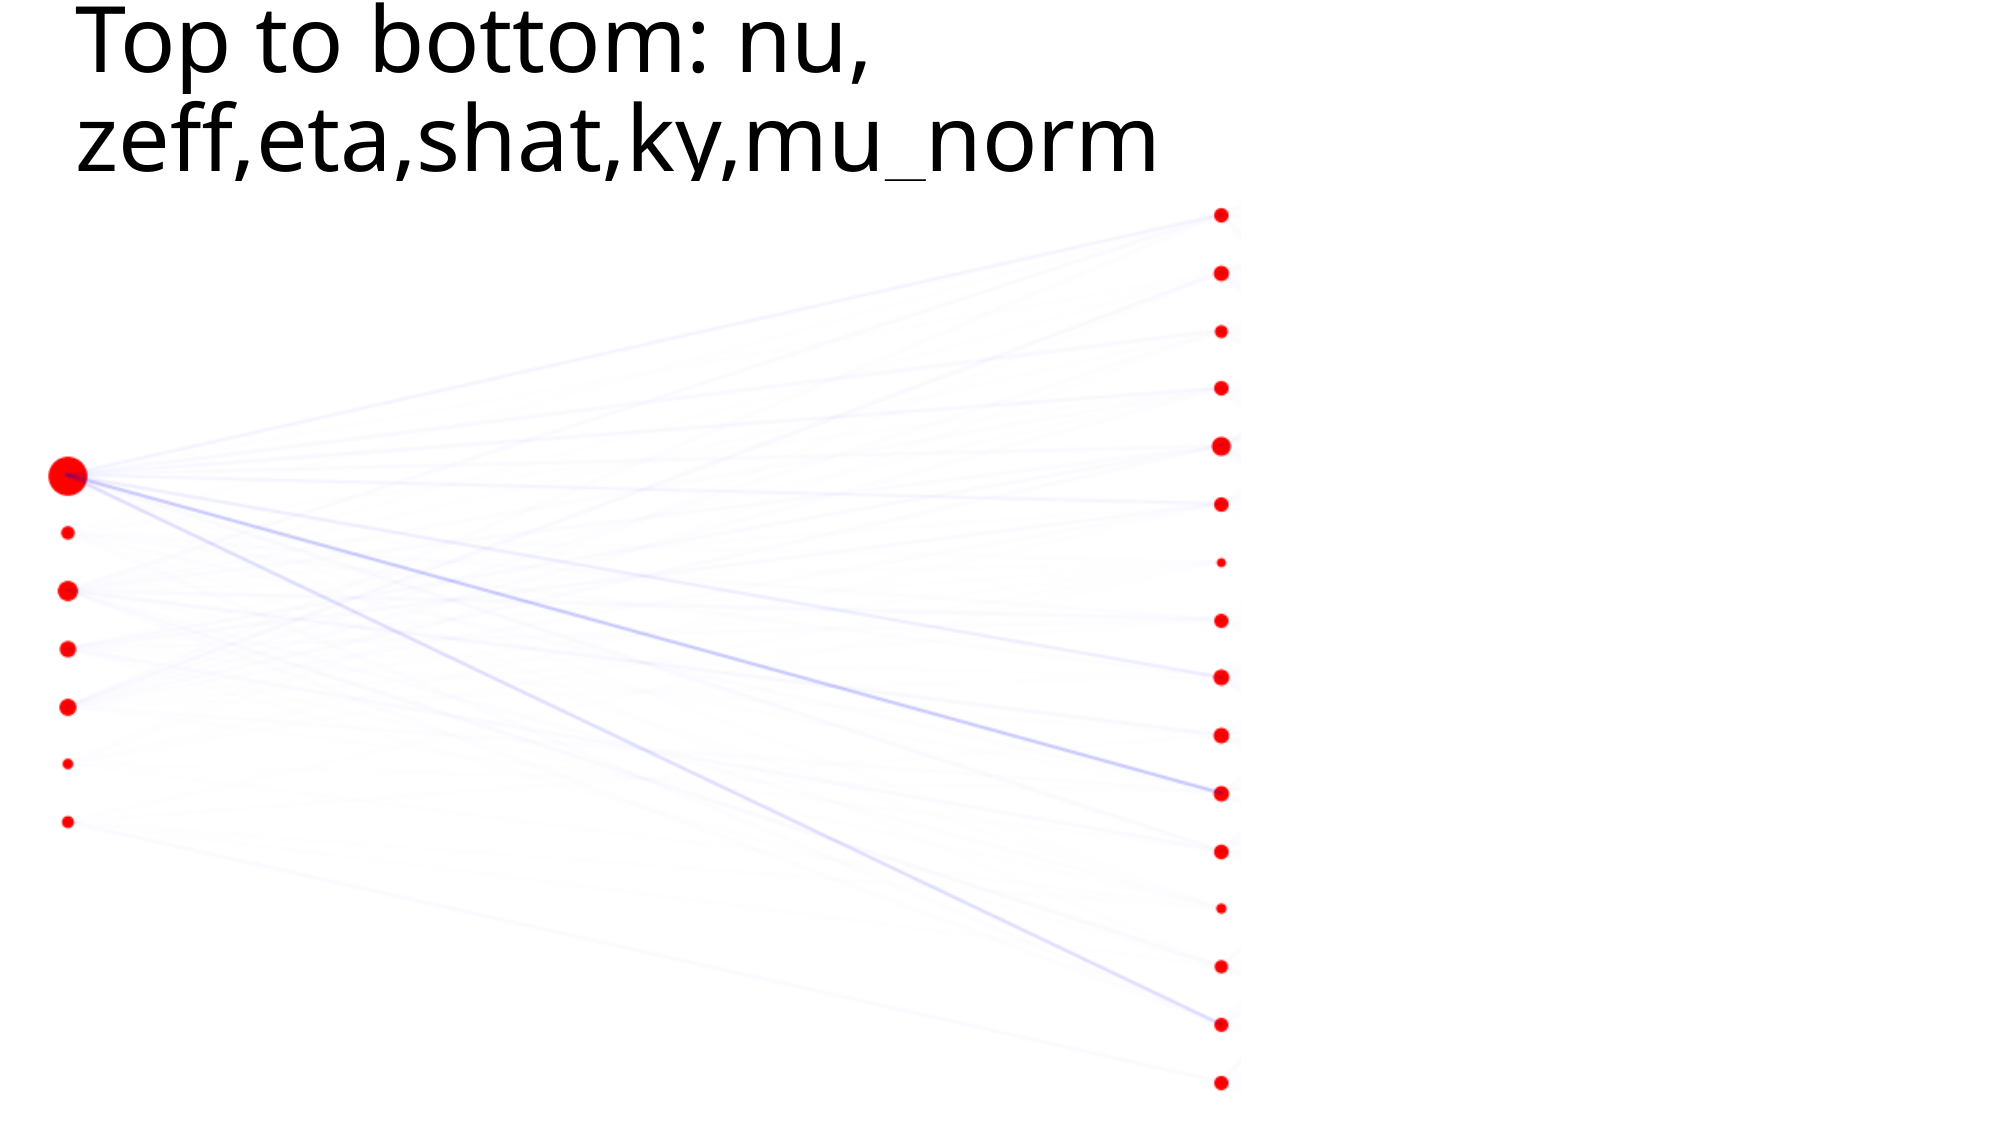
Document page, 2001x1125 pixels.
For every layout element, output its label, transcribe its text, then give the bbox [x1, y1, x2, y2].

title Top to bottom: nu, zeff,eta,shat,ky,mu_norm [60, 0, 1786, 201]
picture [35, 181, 1242, 1125]
